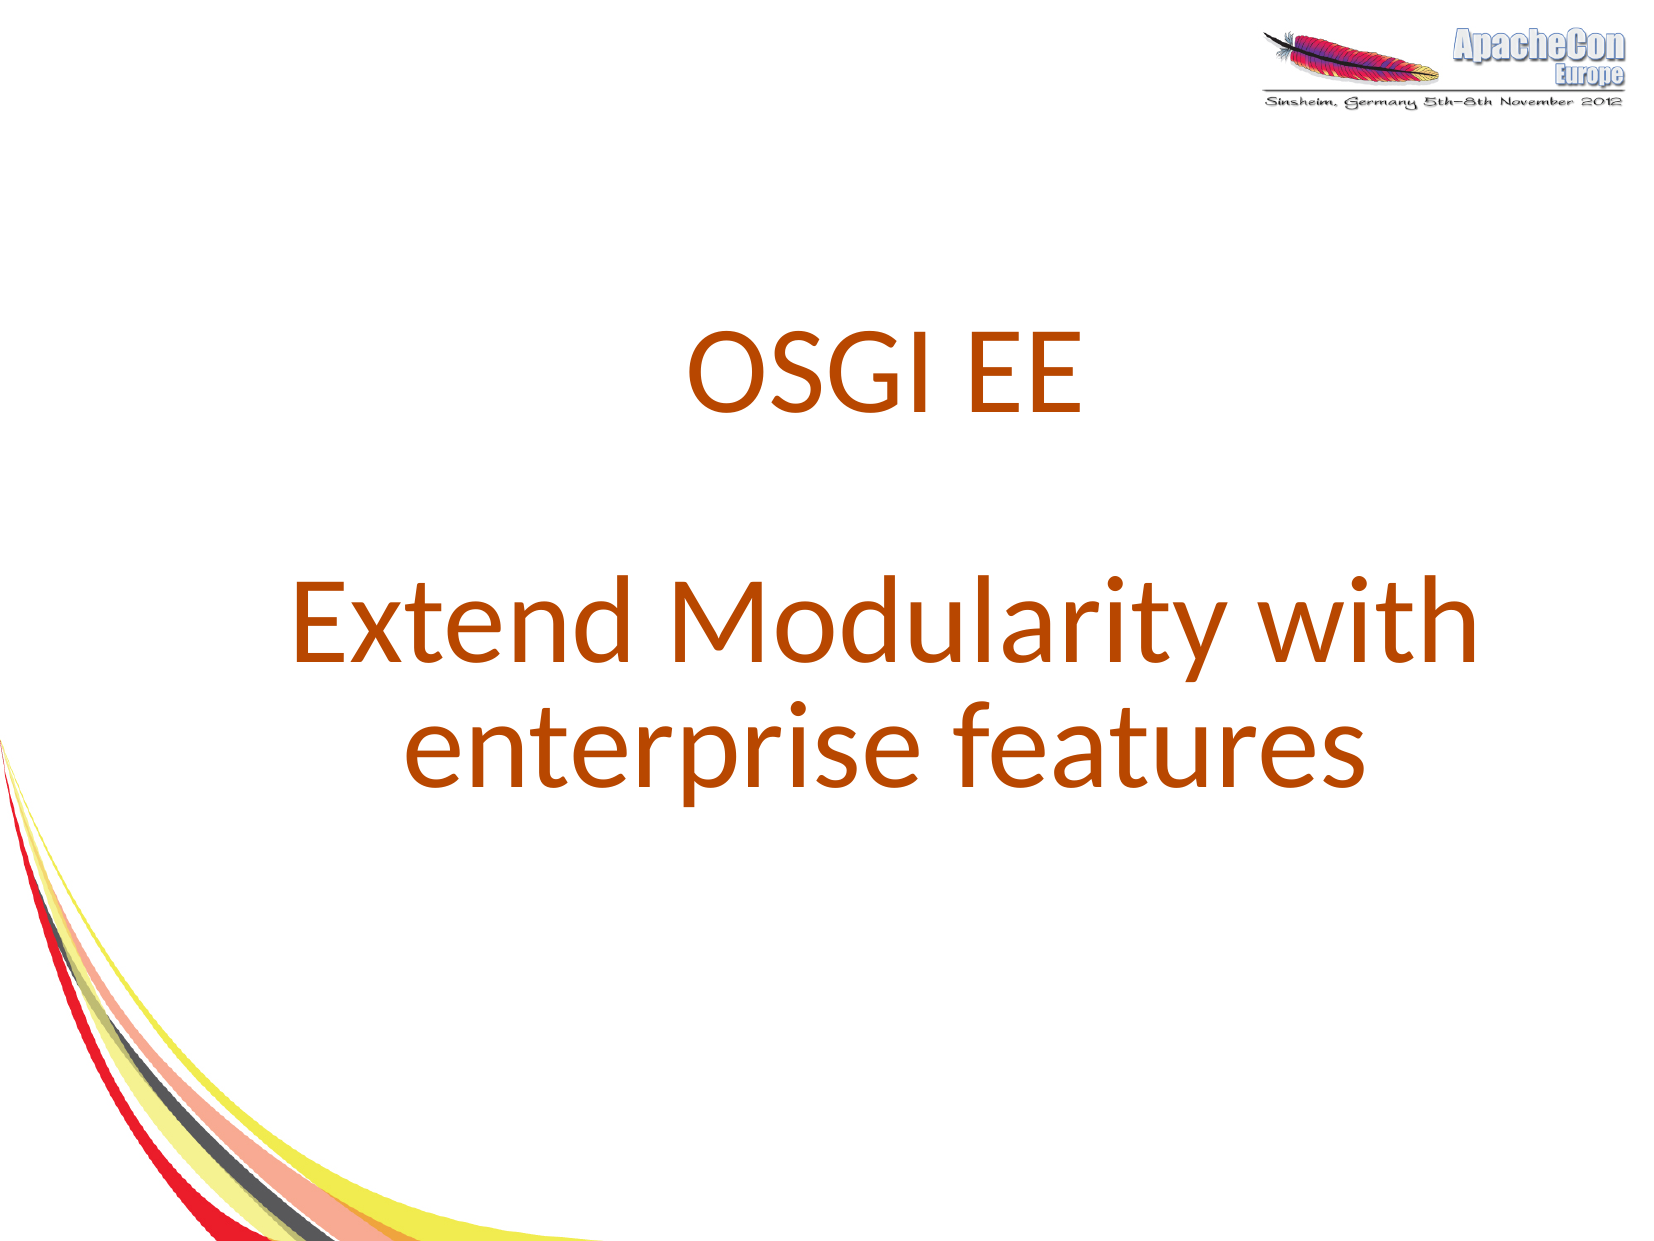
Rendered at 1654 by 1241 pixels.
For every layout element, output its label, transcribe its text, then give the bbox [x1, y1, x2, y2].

title OSGI EE Extend Modularity with enterprise features [206, 263, 1565, 874]
picture [0, 0, 1654, 1241]
